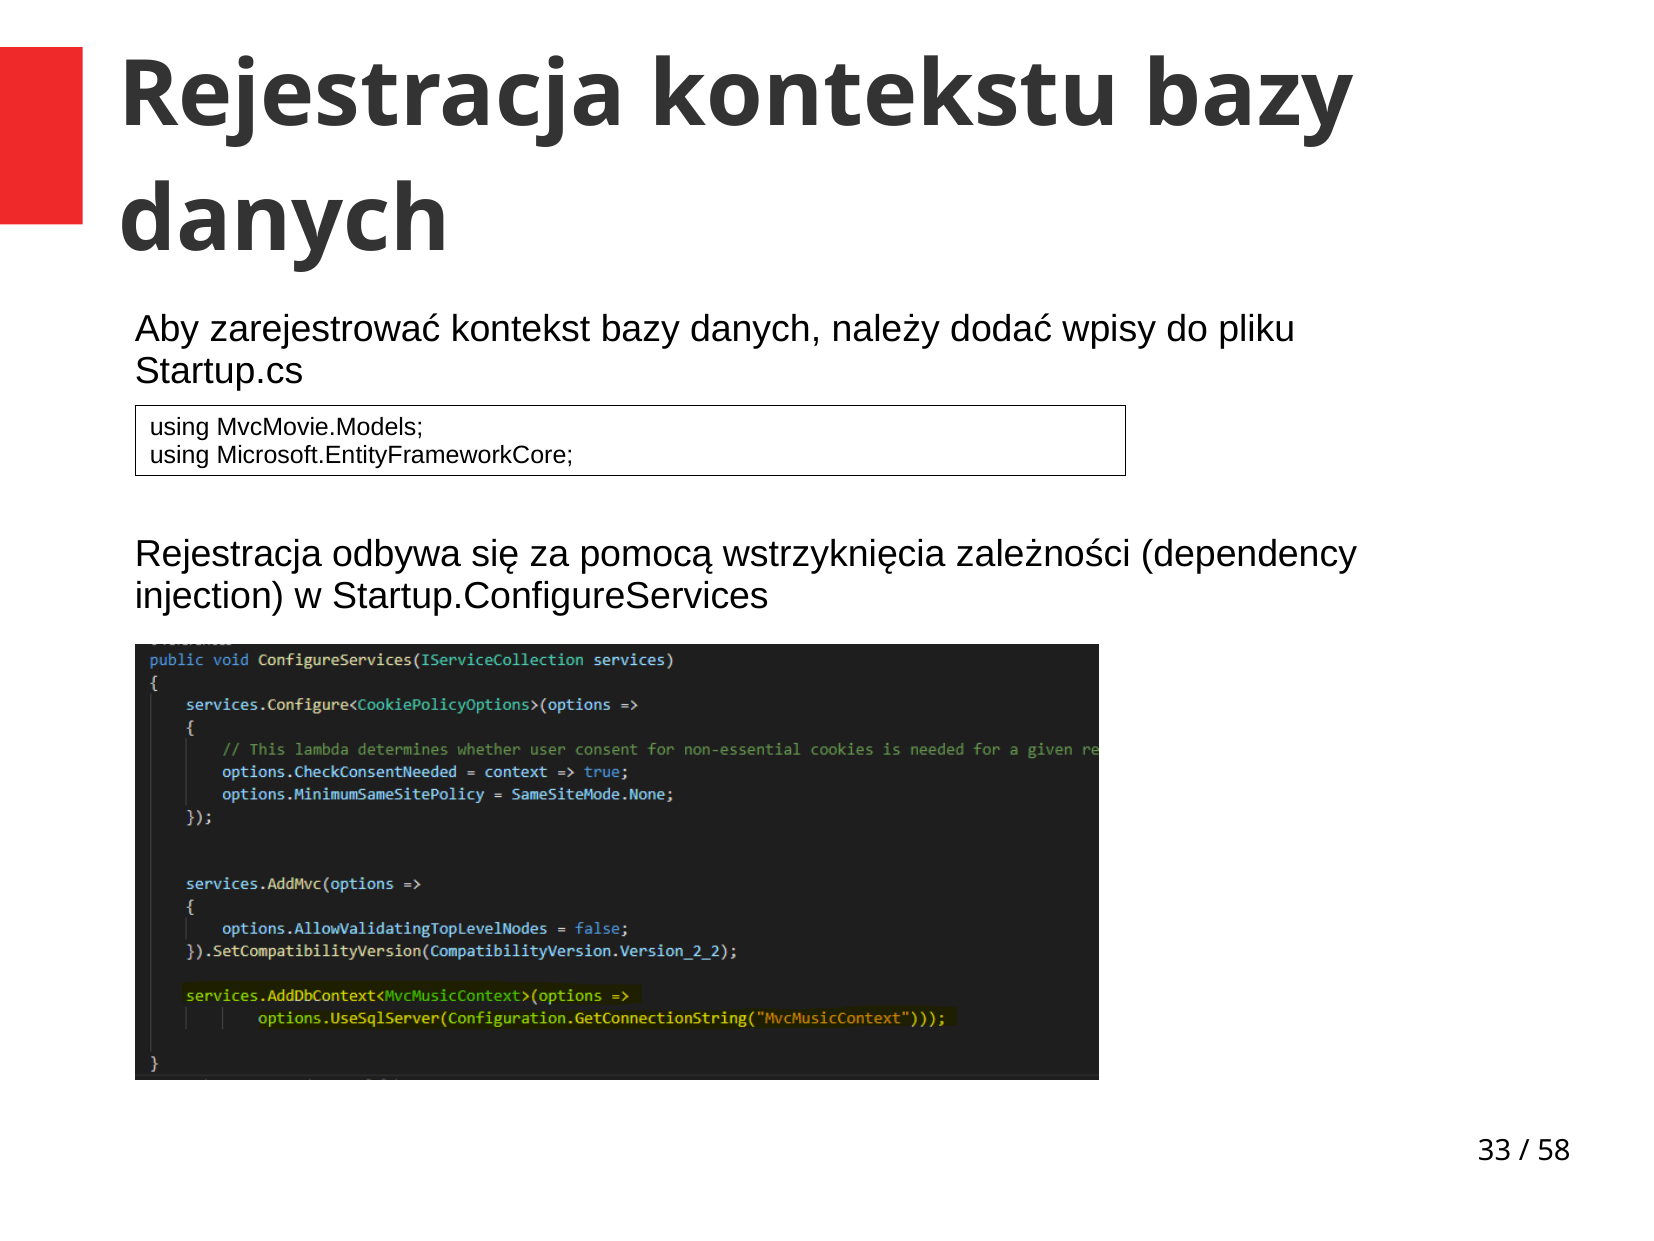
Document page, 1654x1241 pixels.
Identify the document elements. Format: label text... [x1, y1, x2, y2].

text_box using MvcMovie.Models; using Microsoft.EntityFrameworkCore; [135, 405, 1126, 476]
title Rejestracja kontekstu bazy danych [118, 27, 1571, 278]
picture [135, 644, 1099, 1080]
text_box Aby zarejestrować kontekst bazy danych, należy dodać wpisy do pliku Startup.cs [120, 300, 1486, 399]
text_box Rejestracja odbywa się za pomocą wstrzyknięcia zależności (dependency injection) w Startup.ConfigureServices [120, 525, 1486, 624]
